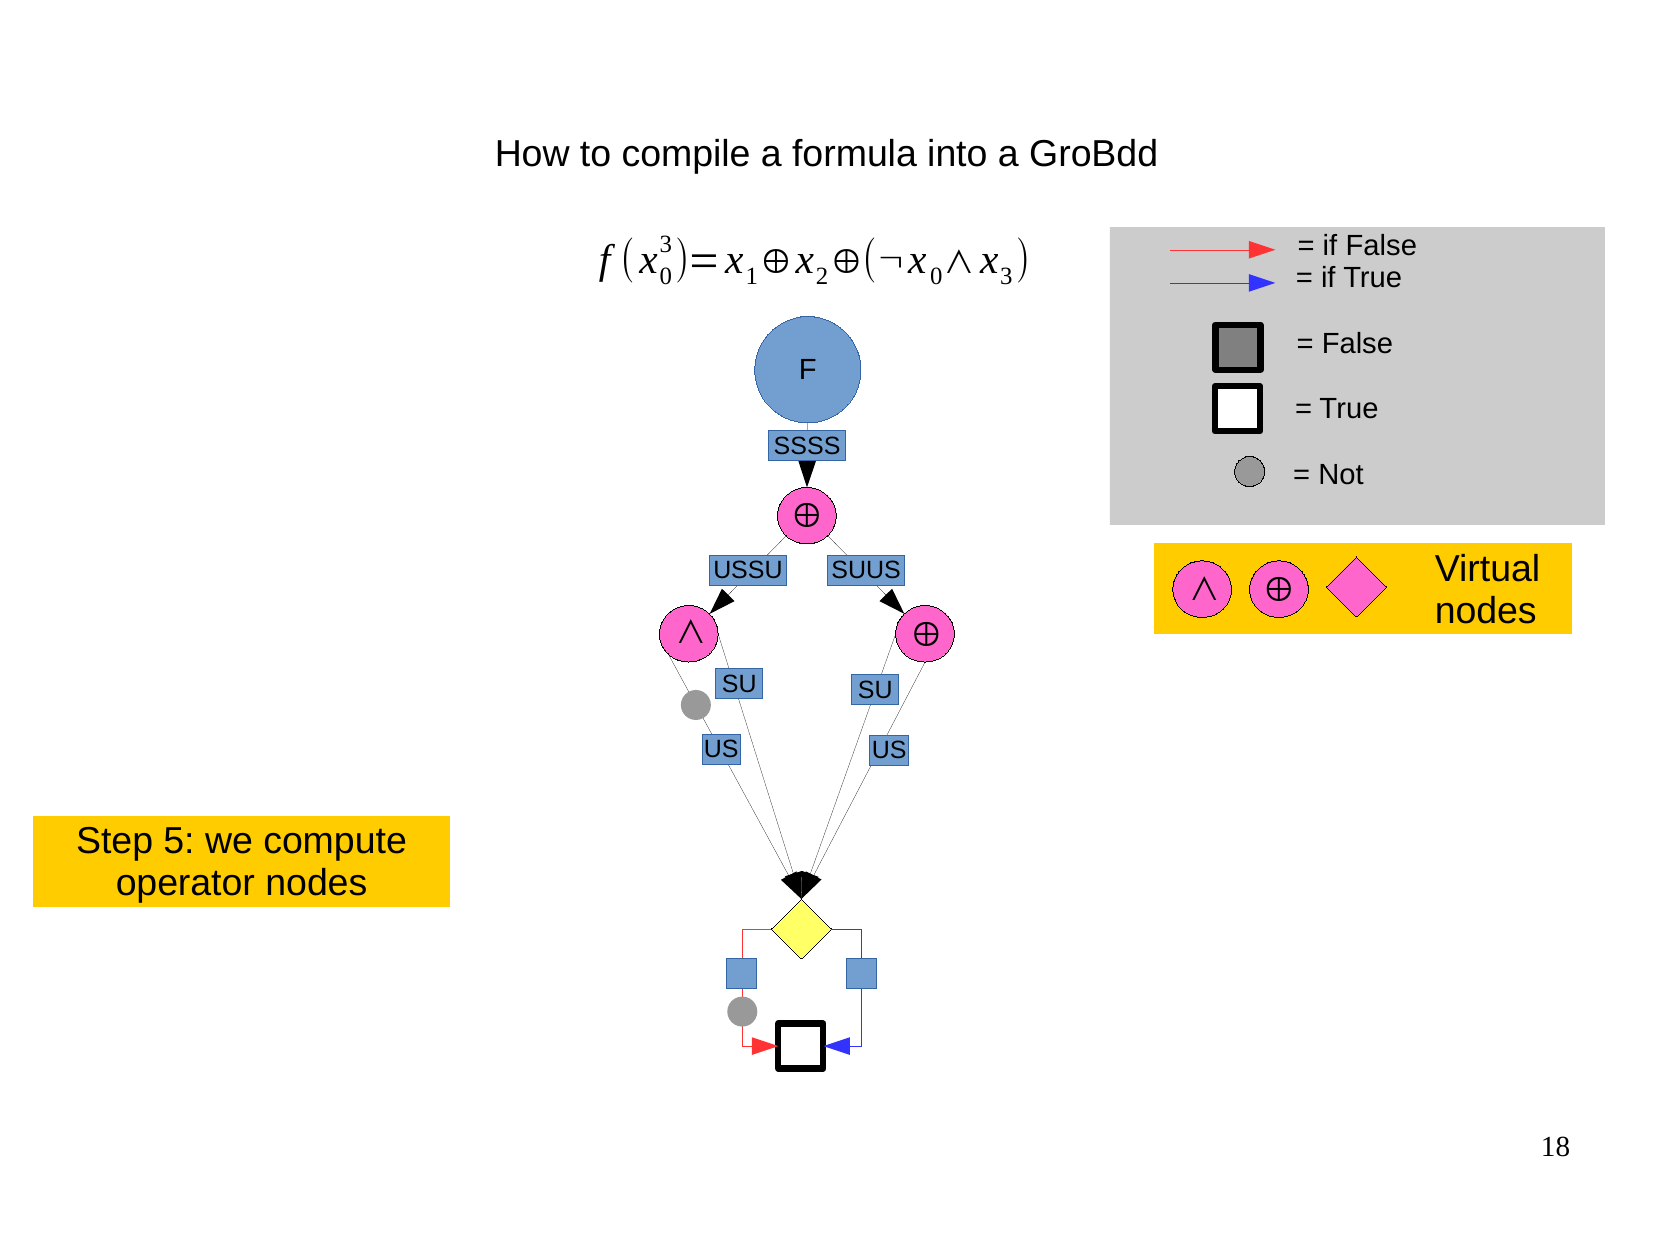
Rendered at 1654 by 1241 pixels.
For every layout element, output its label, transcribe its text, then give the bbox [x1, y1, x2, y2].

text_box US [869, 735, 909, 766]
chart [1181, 563, 1229, 610]
title How to compile a formula into a GroBdd [82, 49, 1571, 257]
chart [902, 608, 950, 655]
text_box [846, 958, 877, 989]
chart [668, 606, 716, 653]
text_box [1234, 456, 1265, 487]
text_box F [754, 316, 861, 423]
text_box SSSS [768, 430, 846, 461]
text_box [659, 613, 668, 654]
text_box [895, 616, 902, 652]
text_box [1215, 386, 1261, 432]
text_box Virtual nodes [1420, 540, 1571, 639]
text_box [727, 996, 758, 1027]
text_box SUUS [827, 555, 905, 586]
text_box [830, 498, 837, 533]
text_box [905, 655, 945, 662]
text_box = if False = if True = False = True = Not [1109, 227, 1605, 525]
chart [1254, 563, 1302, 610]
chart [782, 490, 830, 537]
chart [590, 257, 1036, 289]
text_box [1154, 543, 1420, 634]
text_box USSU [709, 555, 787, 586]
text_box [726, 958, 757, 989]
text_box SU [851, 674, 899, 705]
text_box Step 5: we compute operator nodes [33, 816, 450, 907]
text_box [771, 899, 832, 959]
text_box [1215, 324, 1261, 370]
text_box SU [715, 668, 763, 699]
text_box [787, 537, 826, 544]
text_box [950, 619, 955, 649]
text_box US [702, 734, 741, 765]
text_box [778, 1023, 824, 1069]
text_box [777, 500, 782, 531]
text_box [669, 653, 711, 663]
text_box [680, 689, 711, 721]
